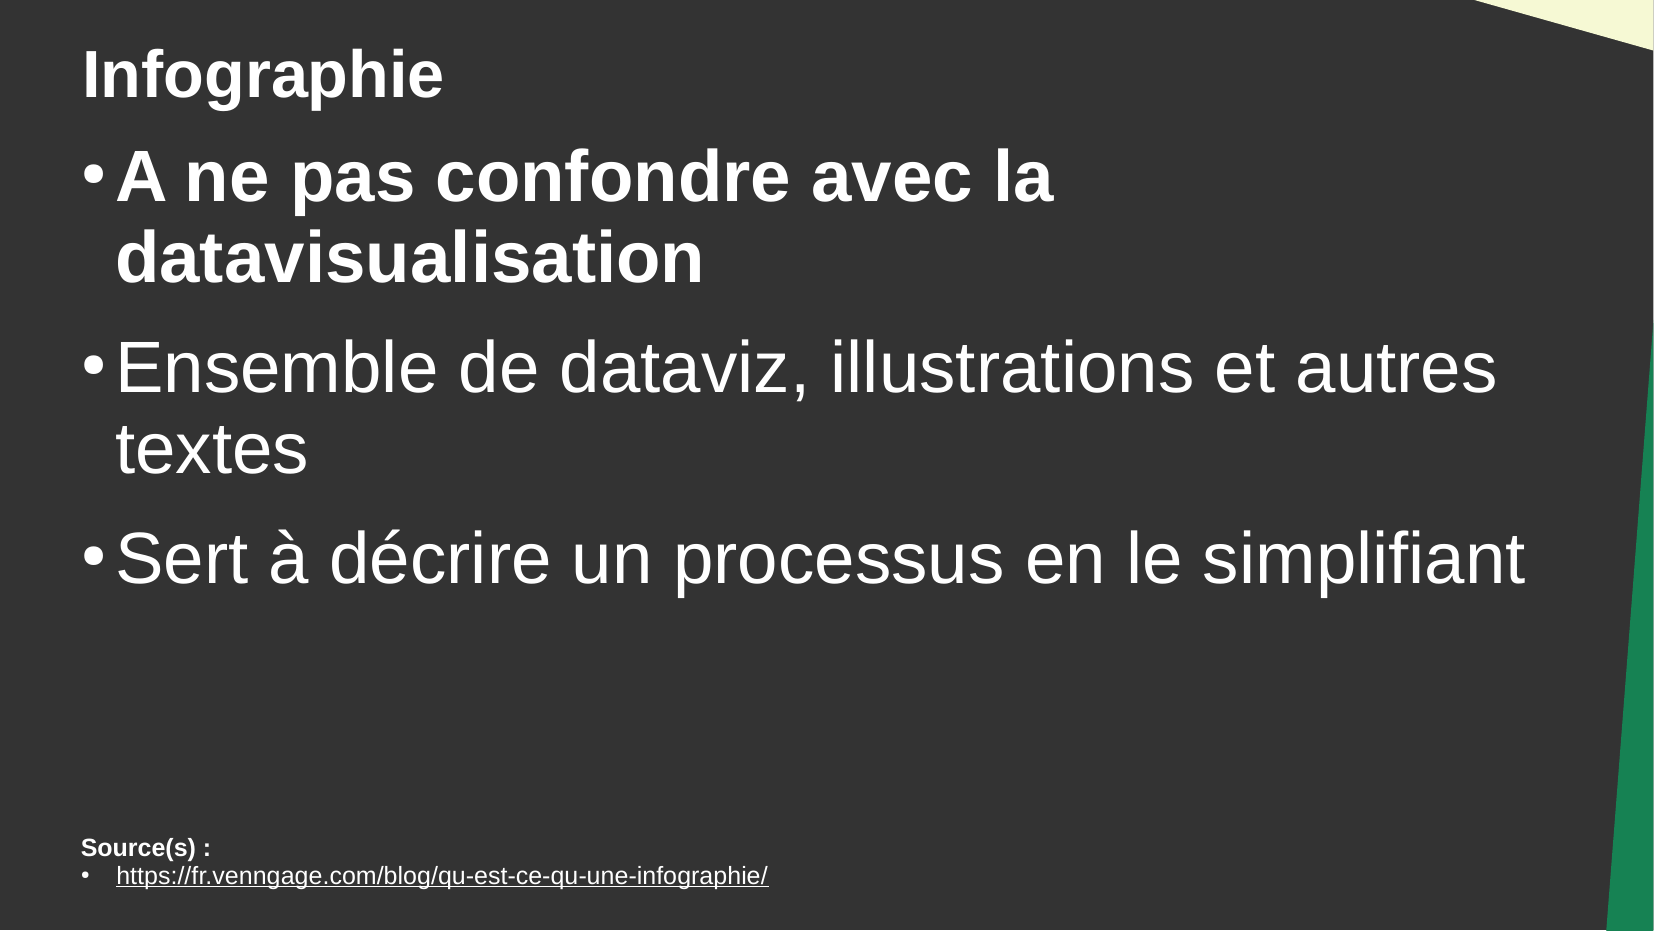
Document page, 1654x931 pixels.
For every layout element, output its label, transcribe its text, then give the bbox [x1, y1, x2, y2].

list A ne pas confondre avec la datavisualisation Ensemble de dataviz, illustrations et autres textes Sert à décrire un processus en le simplifiant [80, 135, 1560, 674]
text_box [1606, 313, 1654, 931]
text_box [1474, 0, 1654, 51]
text_box Source(s) : https://fr.venngage.com/blog/qu-est-ce-qu-une-infographie/ [66, 826, 1483, 926]
title Infographie [82, 37, 1571, 122]
